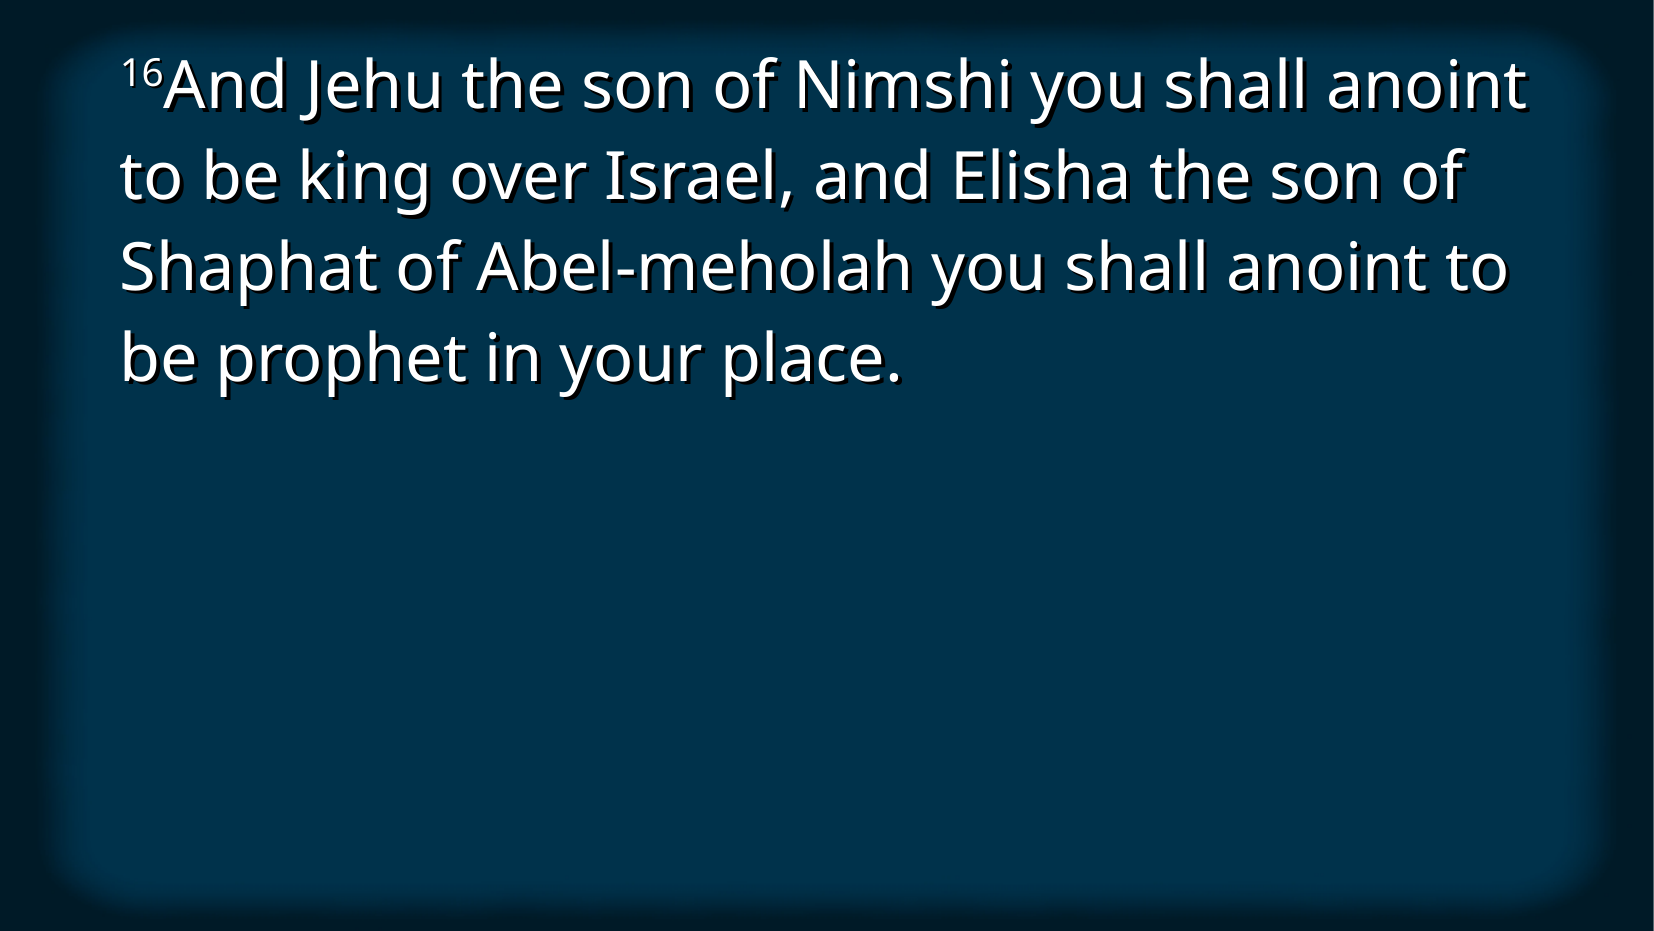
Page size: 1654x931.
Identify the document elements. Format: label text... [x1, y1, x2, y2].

picture [0, 0, 1654, 931]
text_box 16And Jehu the son of Nimshi you shall anoint to be king over Israel, and Elisha the son of Shaphat of Abel-meholah you shall anoint to be prophet in your place. [105, 30, 1546, 400]
